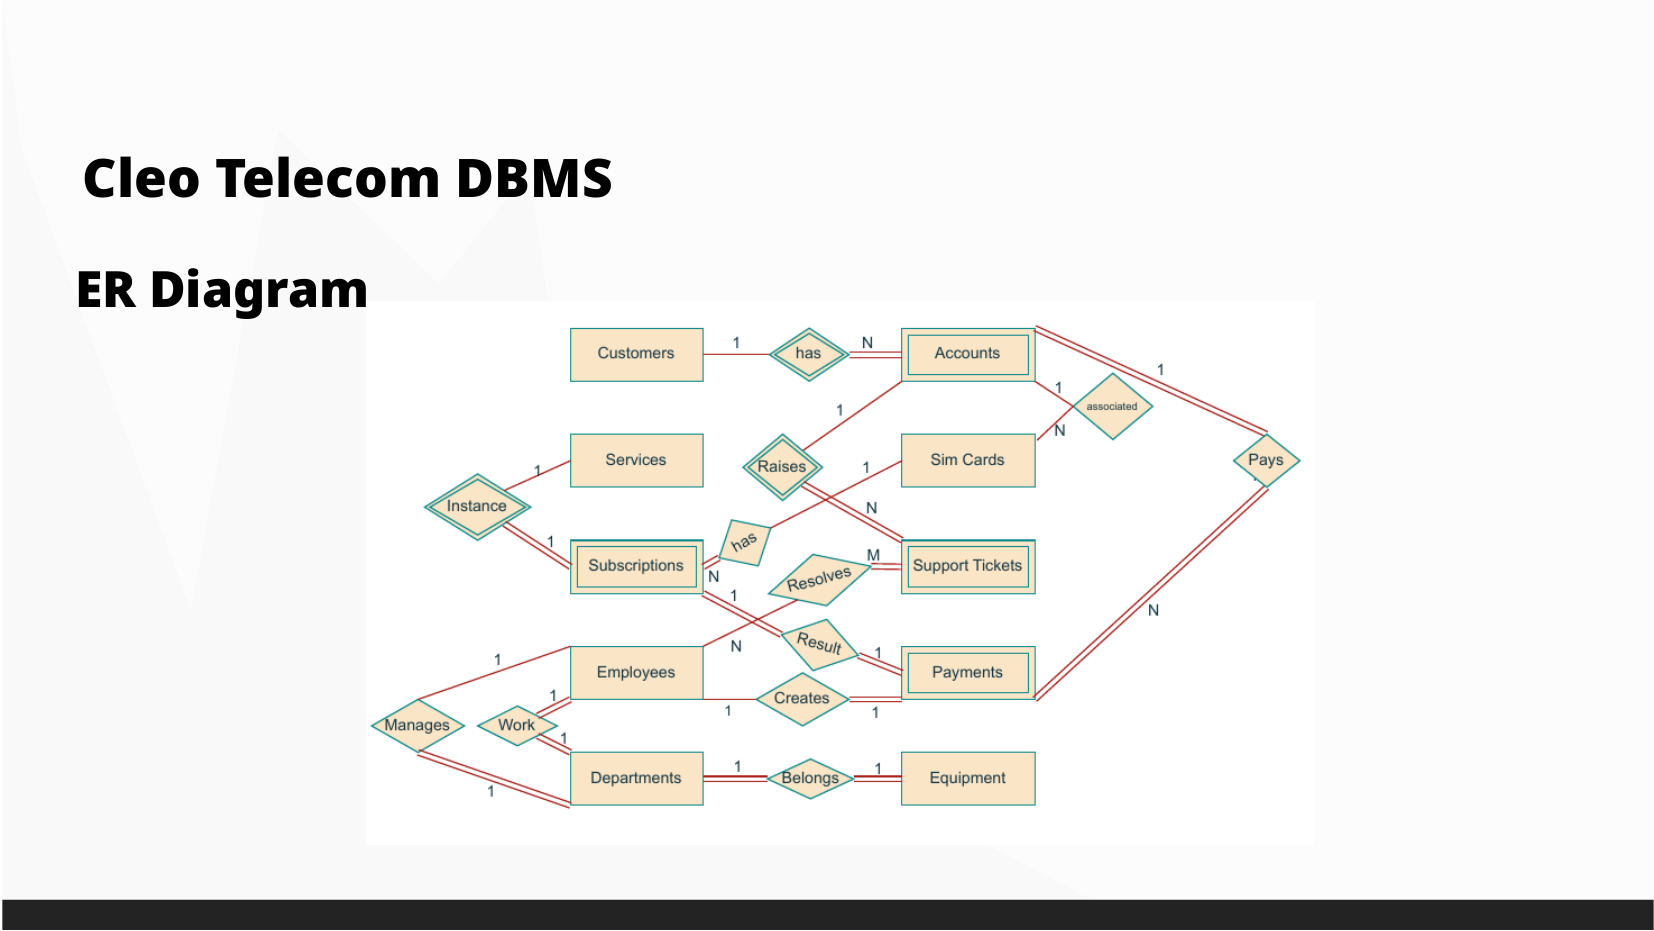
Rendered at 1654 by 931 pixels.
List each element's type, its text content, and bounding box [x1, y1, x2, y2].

picture [2, 0, 1654, 931]
title Cleo Telecom DBMS [82, 99, 1571, 255]
subtitle ER Diagram [75, 254, 1516, 662]
